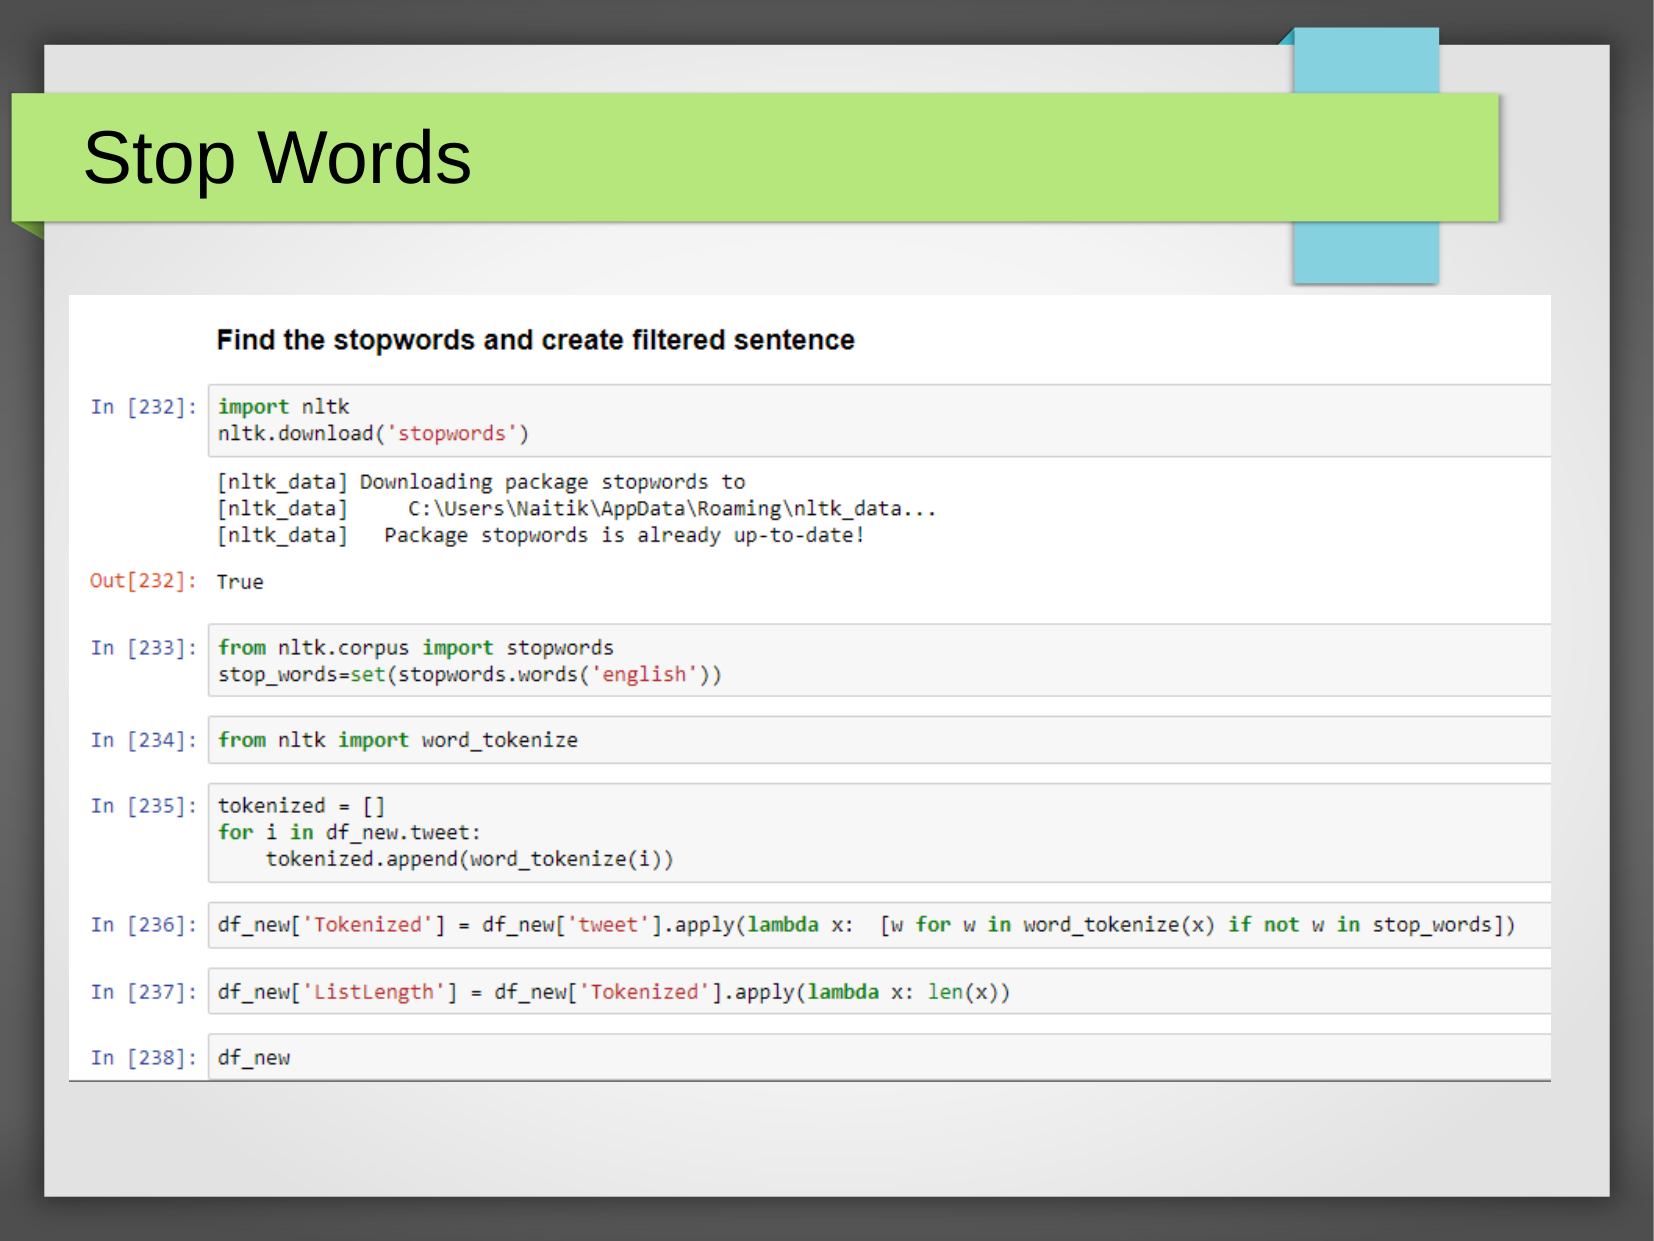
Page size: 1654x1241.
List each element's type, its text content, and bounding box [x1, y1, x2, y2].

title Stop Words [82, 94, 1264, 213]
picture [69, 295, 1551, 1082]
